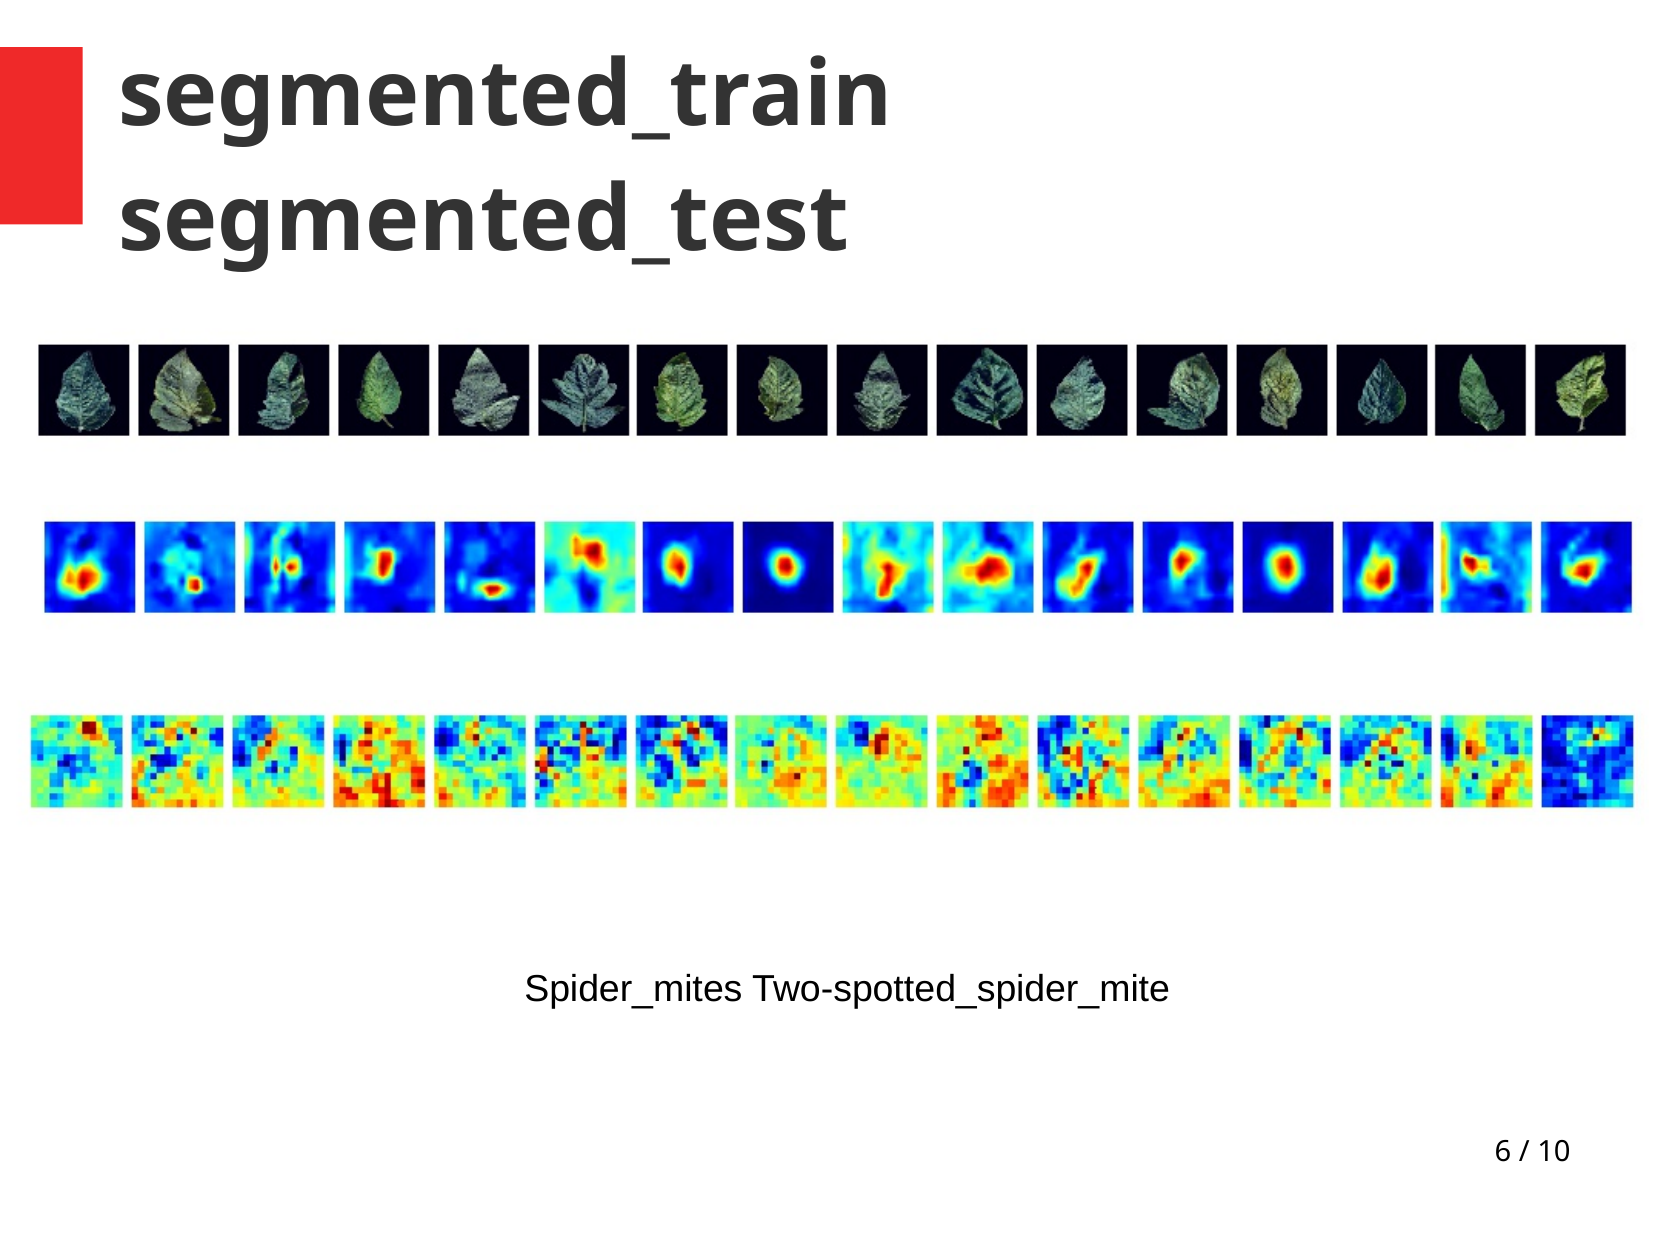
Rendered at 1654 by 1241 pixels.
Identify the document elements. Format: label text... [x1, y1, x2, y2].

picture [0, 328, 1643, 473]
text_box Spider_mites Two-spotted_spider_mite [509, 960, 1186, 1017]
picture [0, 700, 1649, 845]
title segmented_train segmented_test [118, 45, 1571, 260]
picture [0, 505, 1649, 650]
